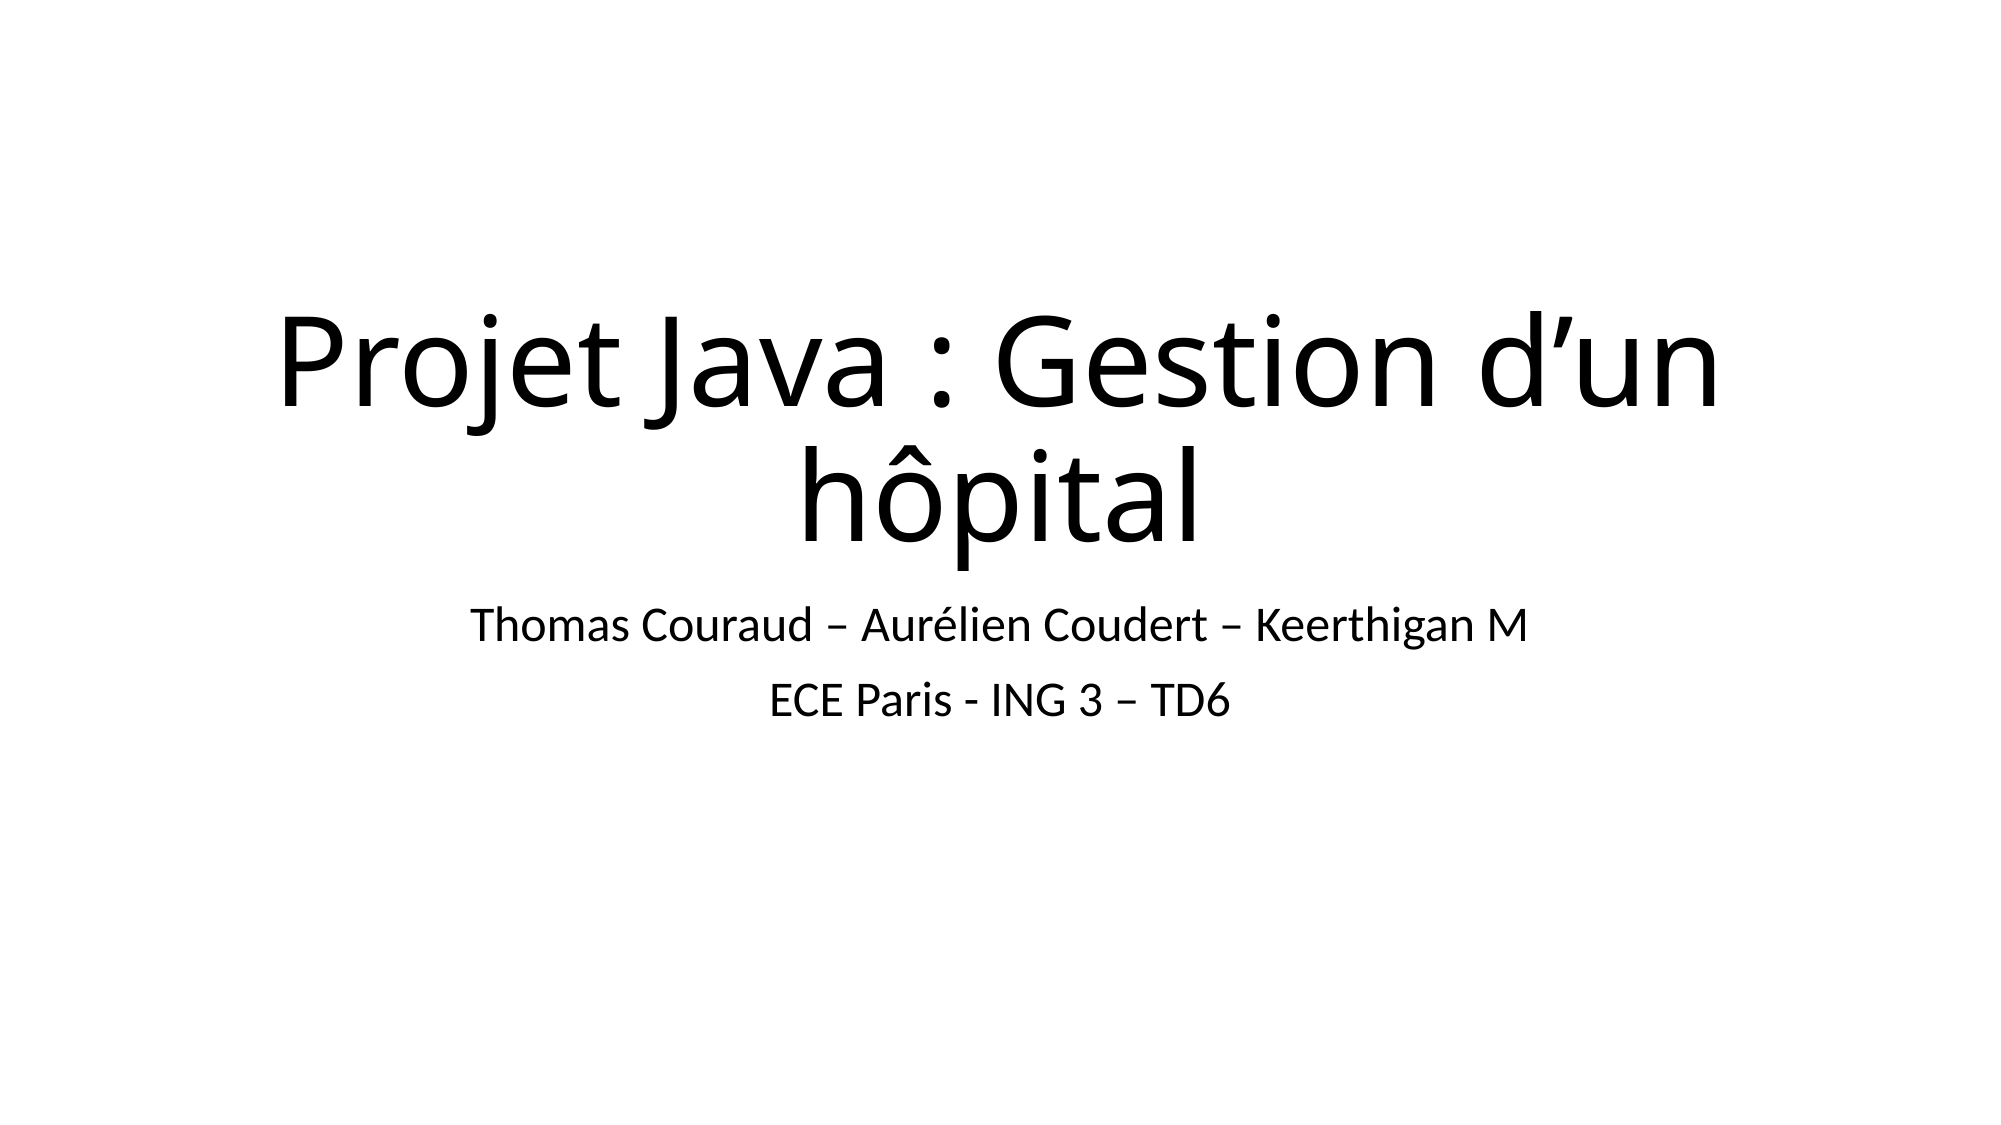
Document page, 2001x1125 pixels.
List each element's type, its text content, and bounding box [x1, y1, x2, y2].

title Projet Java : Gestion d’un hôpital [249, 184, 1750, 576]
subtitle Thomas Couraud – Aurélien Coudert – Keerthigan M ECE Paris - ING 3 – TD6 [249, 590, 1750, 863]
